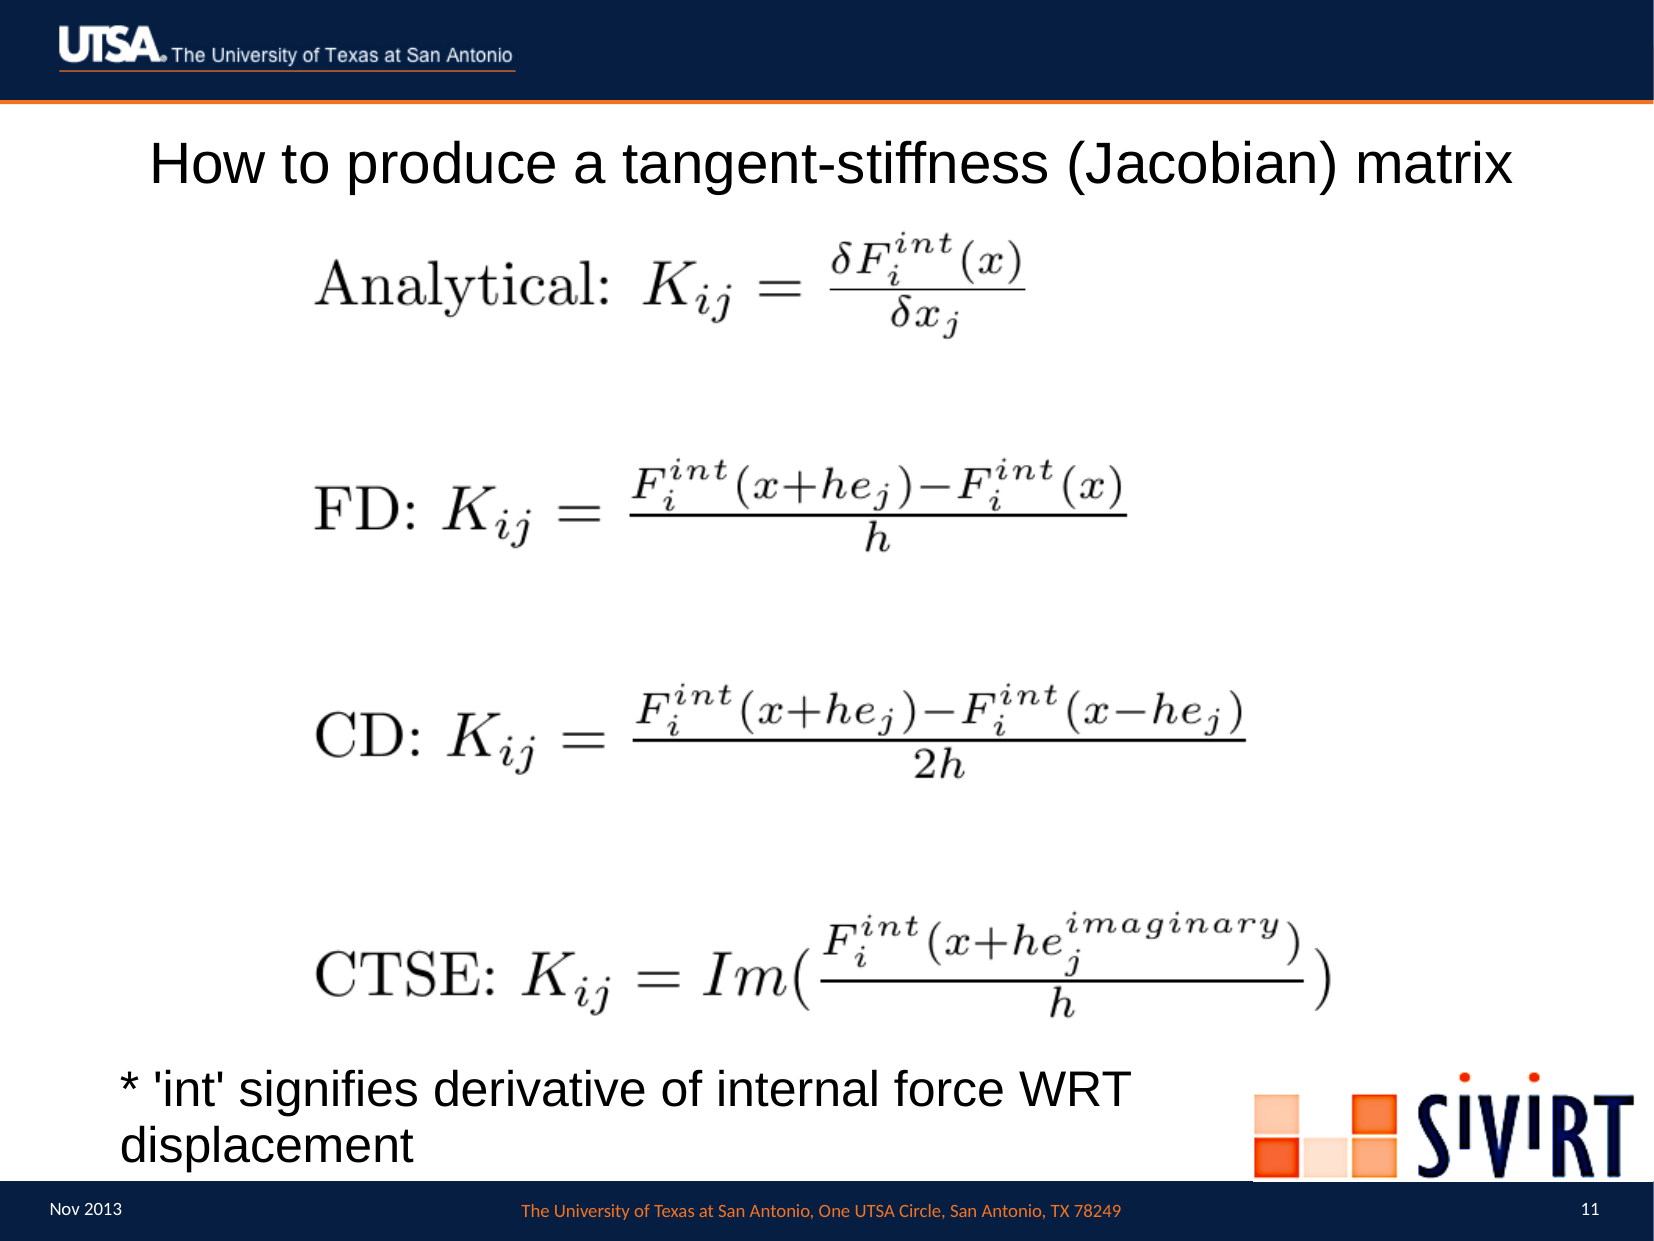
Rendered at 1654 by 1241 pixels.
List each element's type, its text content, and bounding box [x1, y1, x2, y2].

picture [267, 203, 1387, 1062]
picture [1253, 1064, 1654, 1182]
picture [0, 0, 1654, 100]
text_box * 'int' signifies derivative of internal force WRT displacement [105, 997, 1161, 1241]
title How to produce a tangent-stiffness (Jacobian) matrix [51, 30, 1614, 296]
